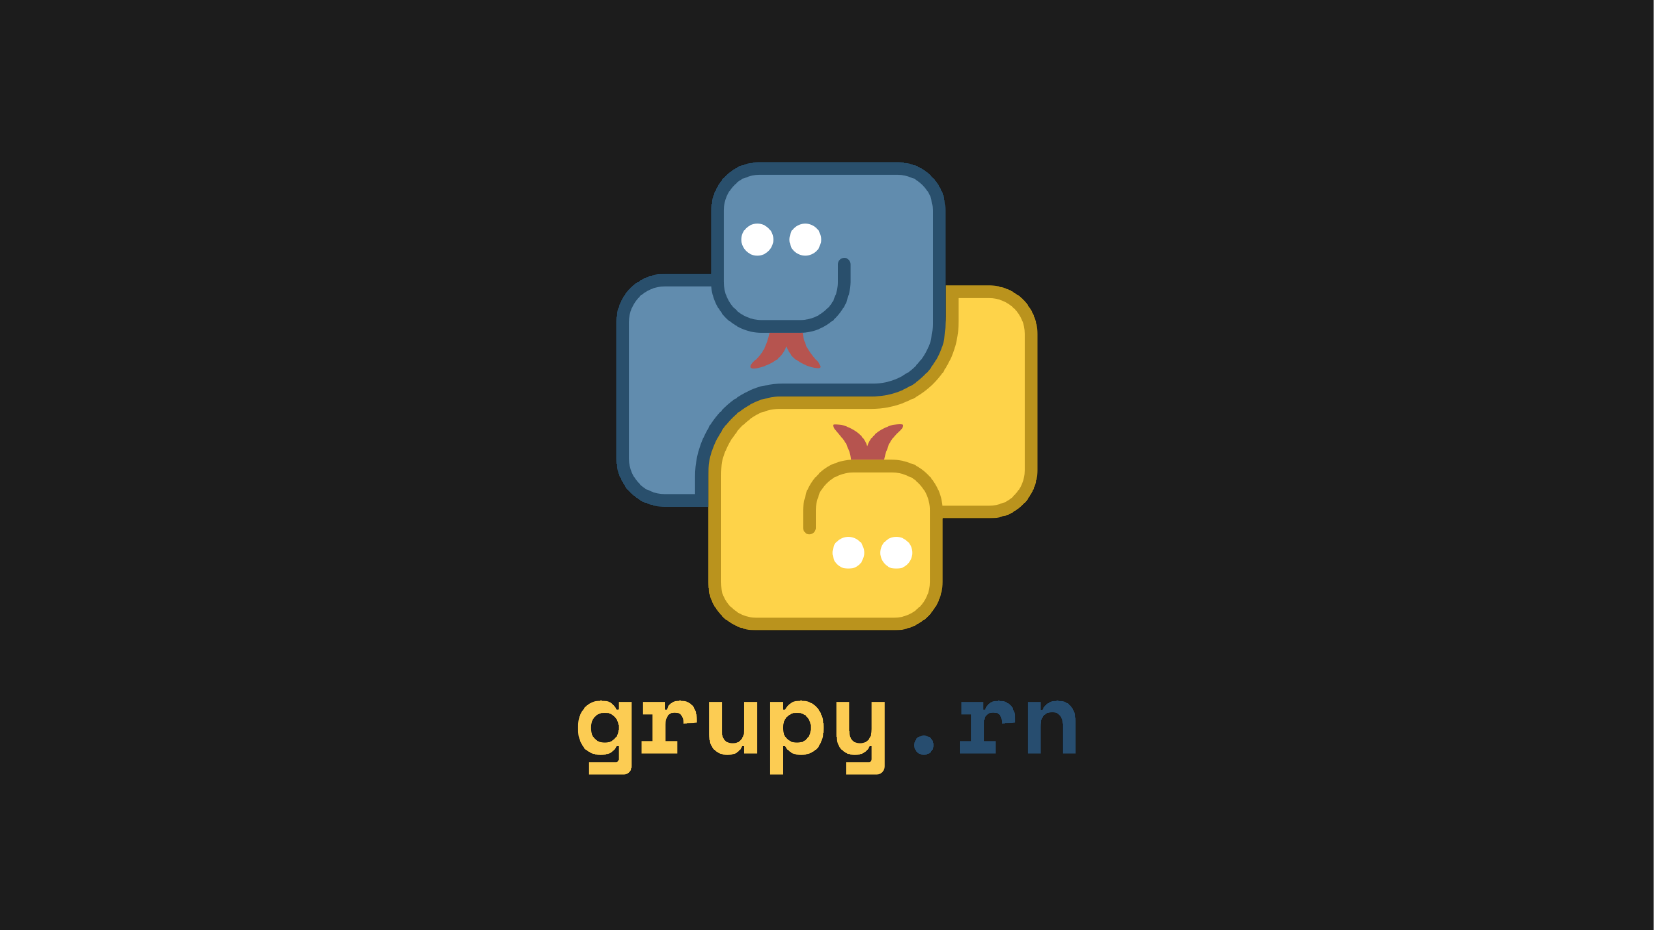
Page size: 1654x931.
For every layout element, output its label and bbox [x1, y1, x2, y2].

picture [501, 140, 1152, 790]
